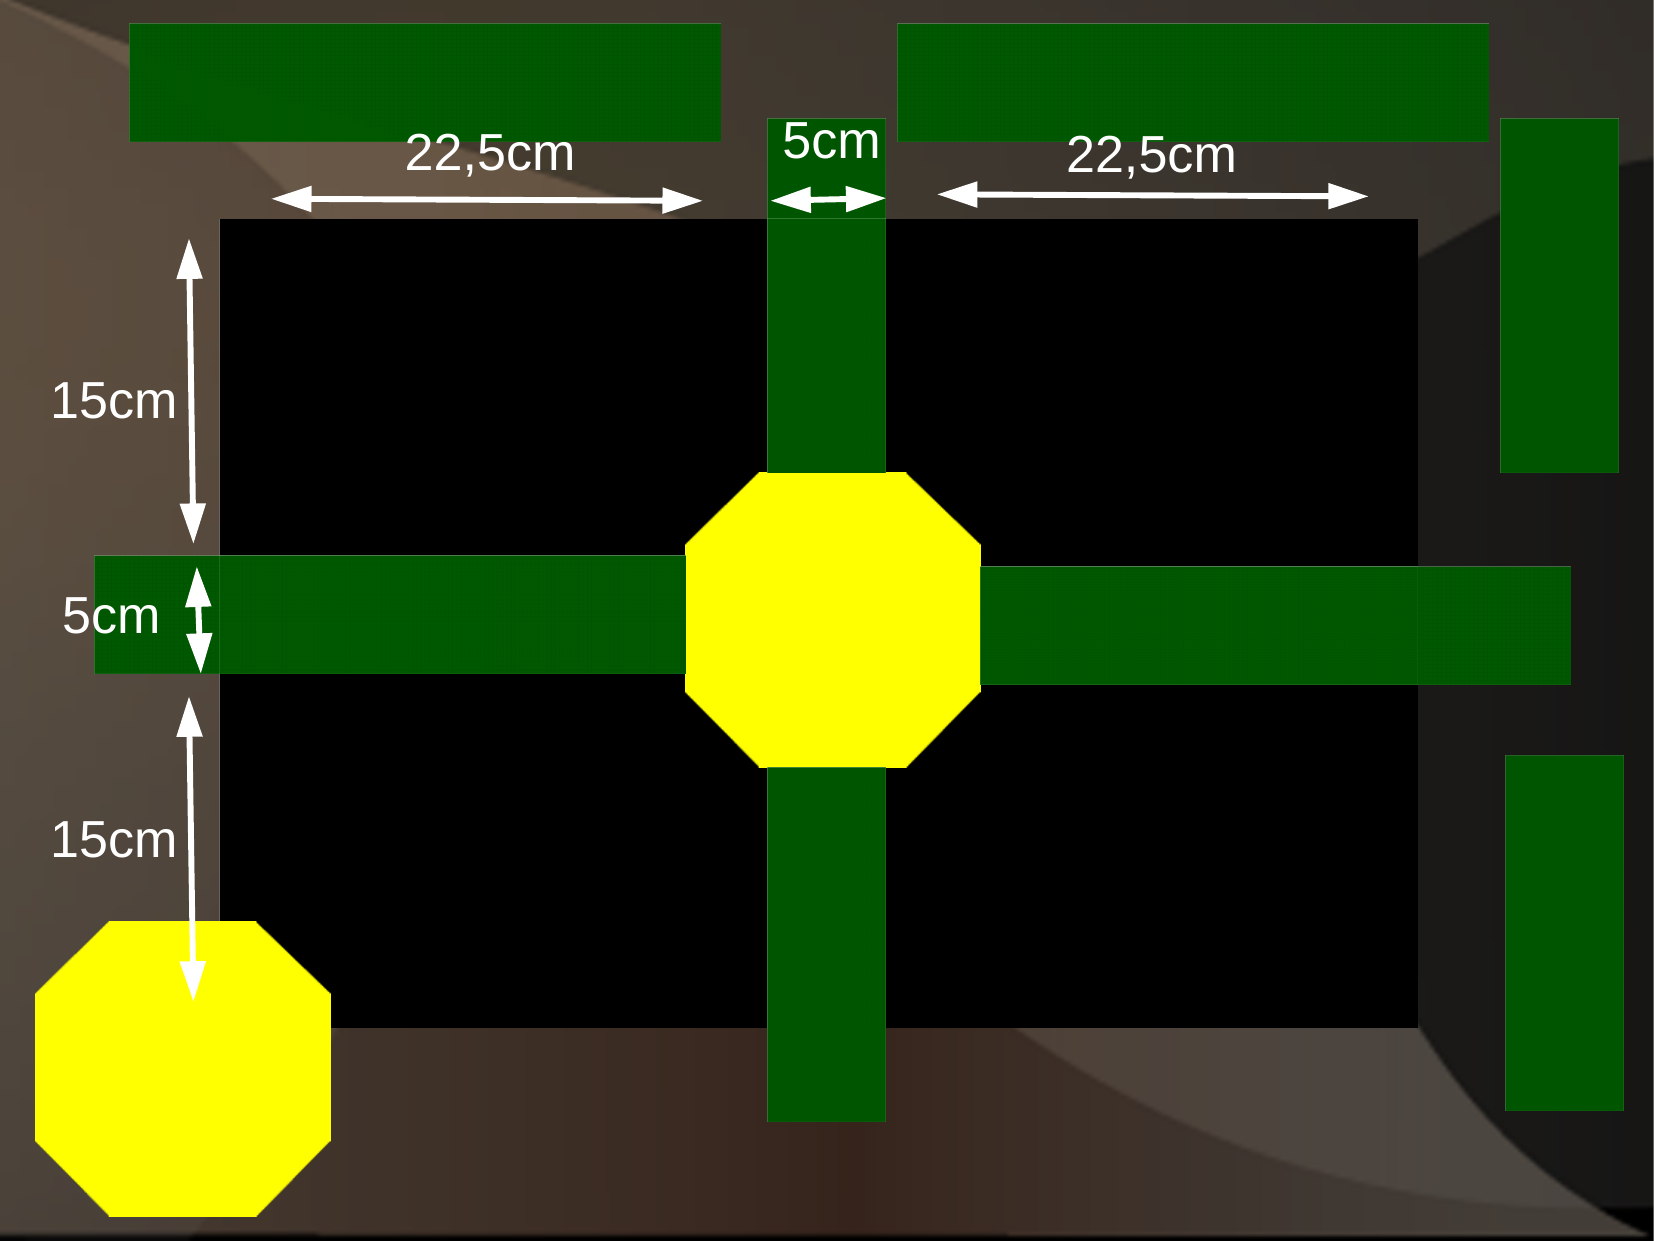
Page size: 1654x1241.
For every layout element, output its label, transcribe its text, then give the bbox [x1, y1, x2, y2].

text_box 5cm [767, 104, 934, 178]
text_box 22,5cm [1051, 118, 1264, 191]
text_box 15cm [35, 803, 201, 876]
text_box 15cm [35, 364, 201, 438]
text_box 22,5cm [389, 116, 603, 189]
text_box 5cm [47, 578, 213, 652]
picture [0, 0, 1654, 1241]
